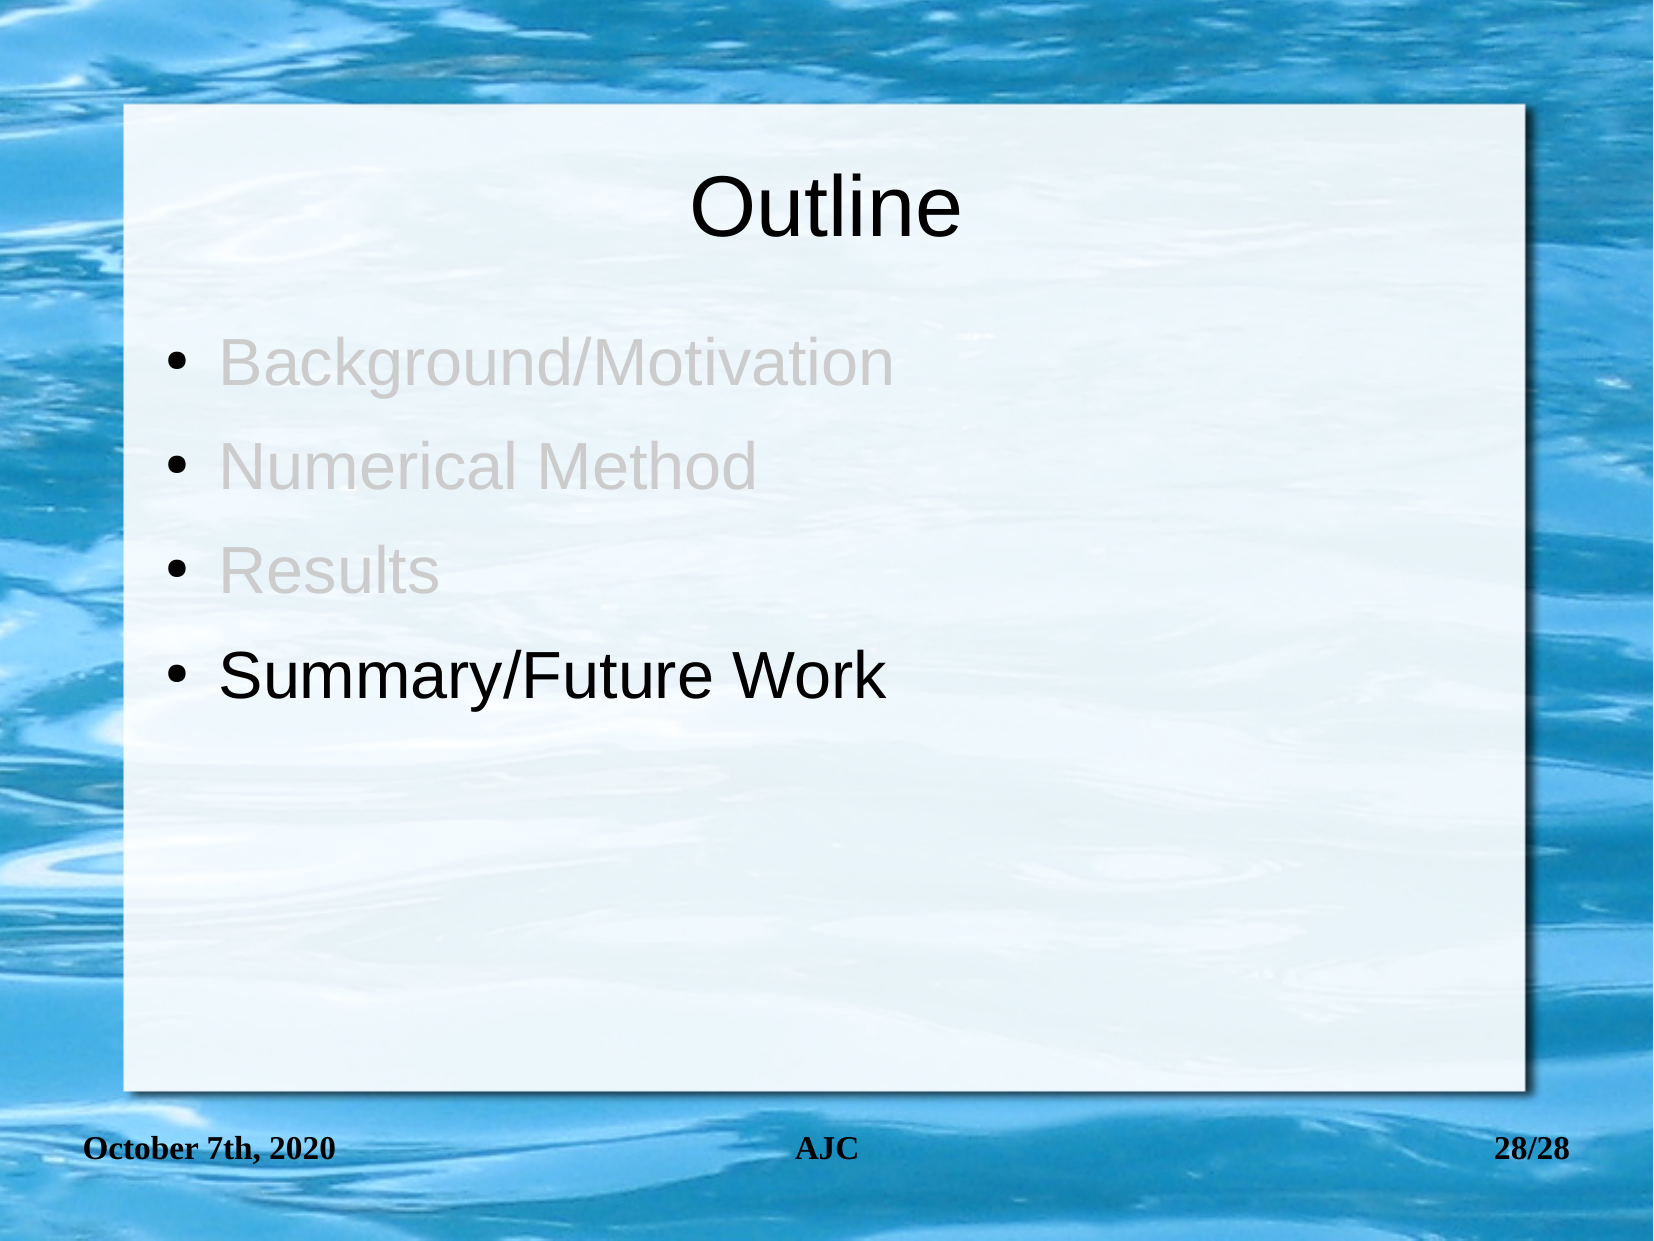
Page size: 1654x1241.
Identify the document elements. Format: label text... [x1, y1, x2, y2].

list Background/Motivation Numerical Method Results Summary/Future Work [147, 324, 1506, 1064]
picture [0, 0, 1654, 1241]
title Outline [147, 118, 1506, 296]
